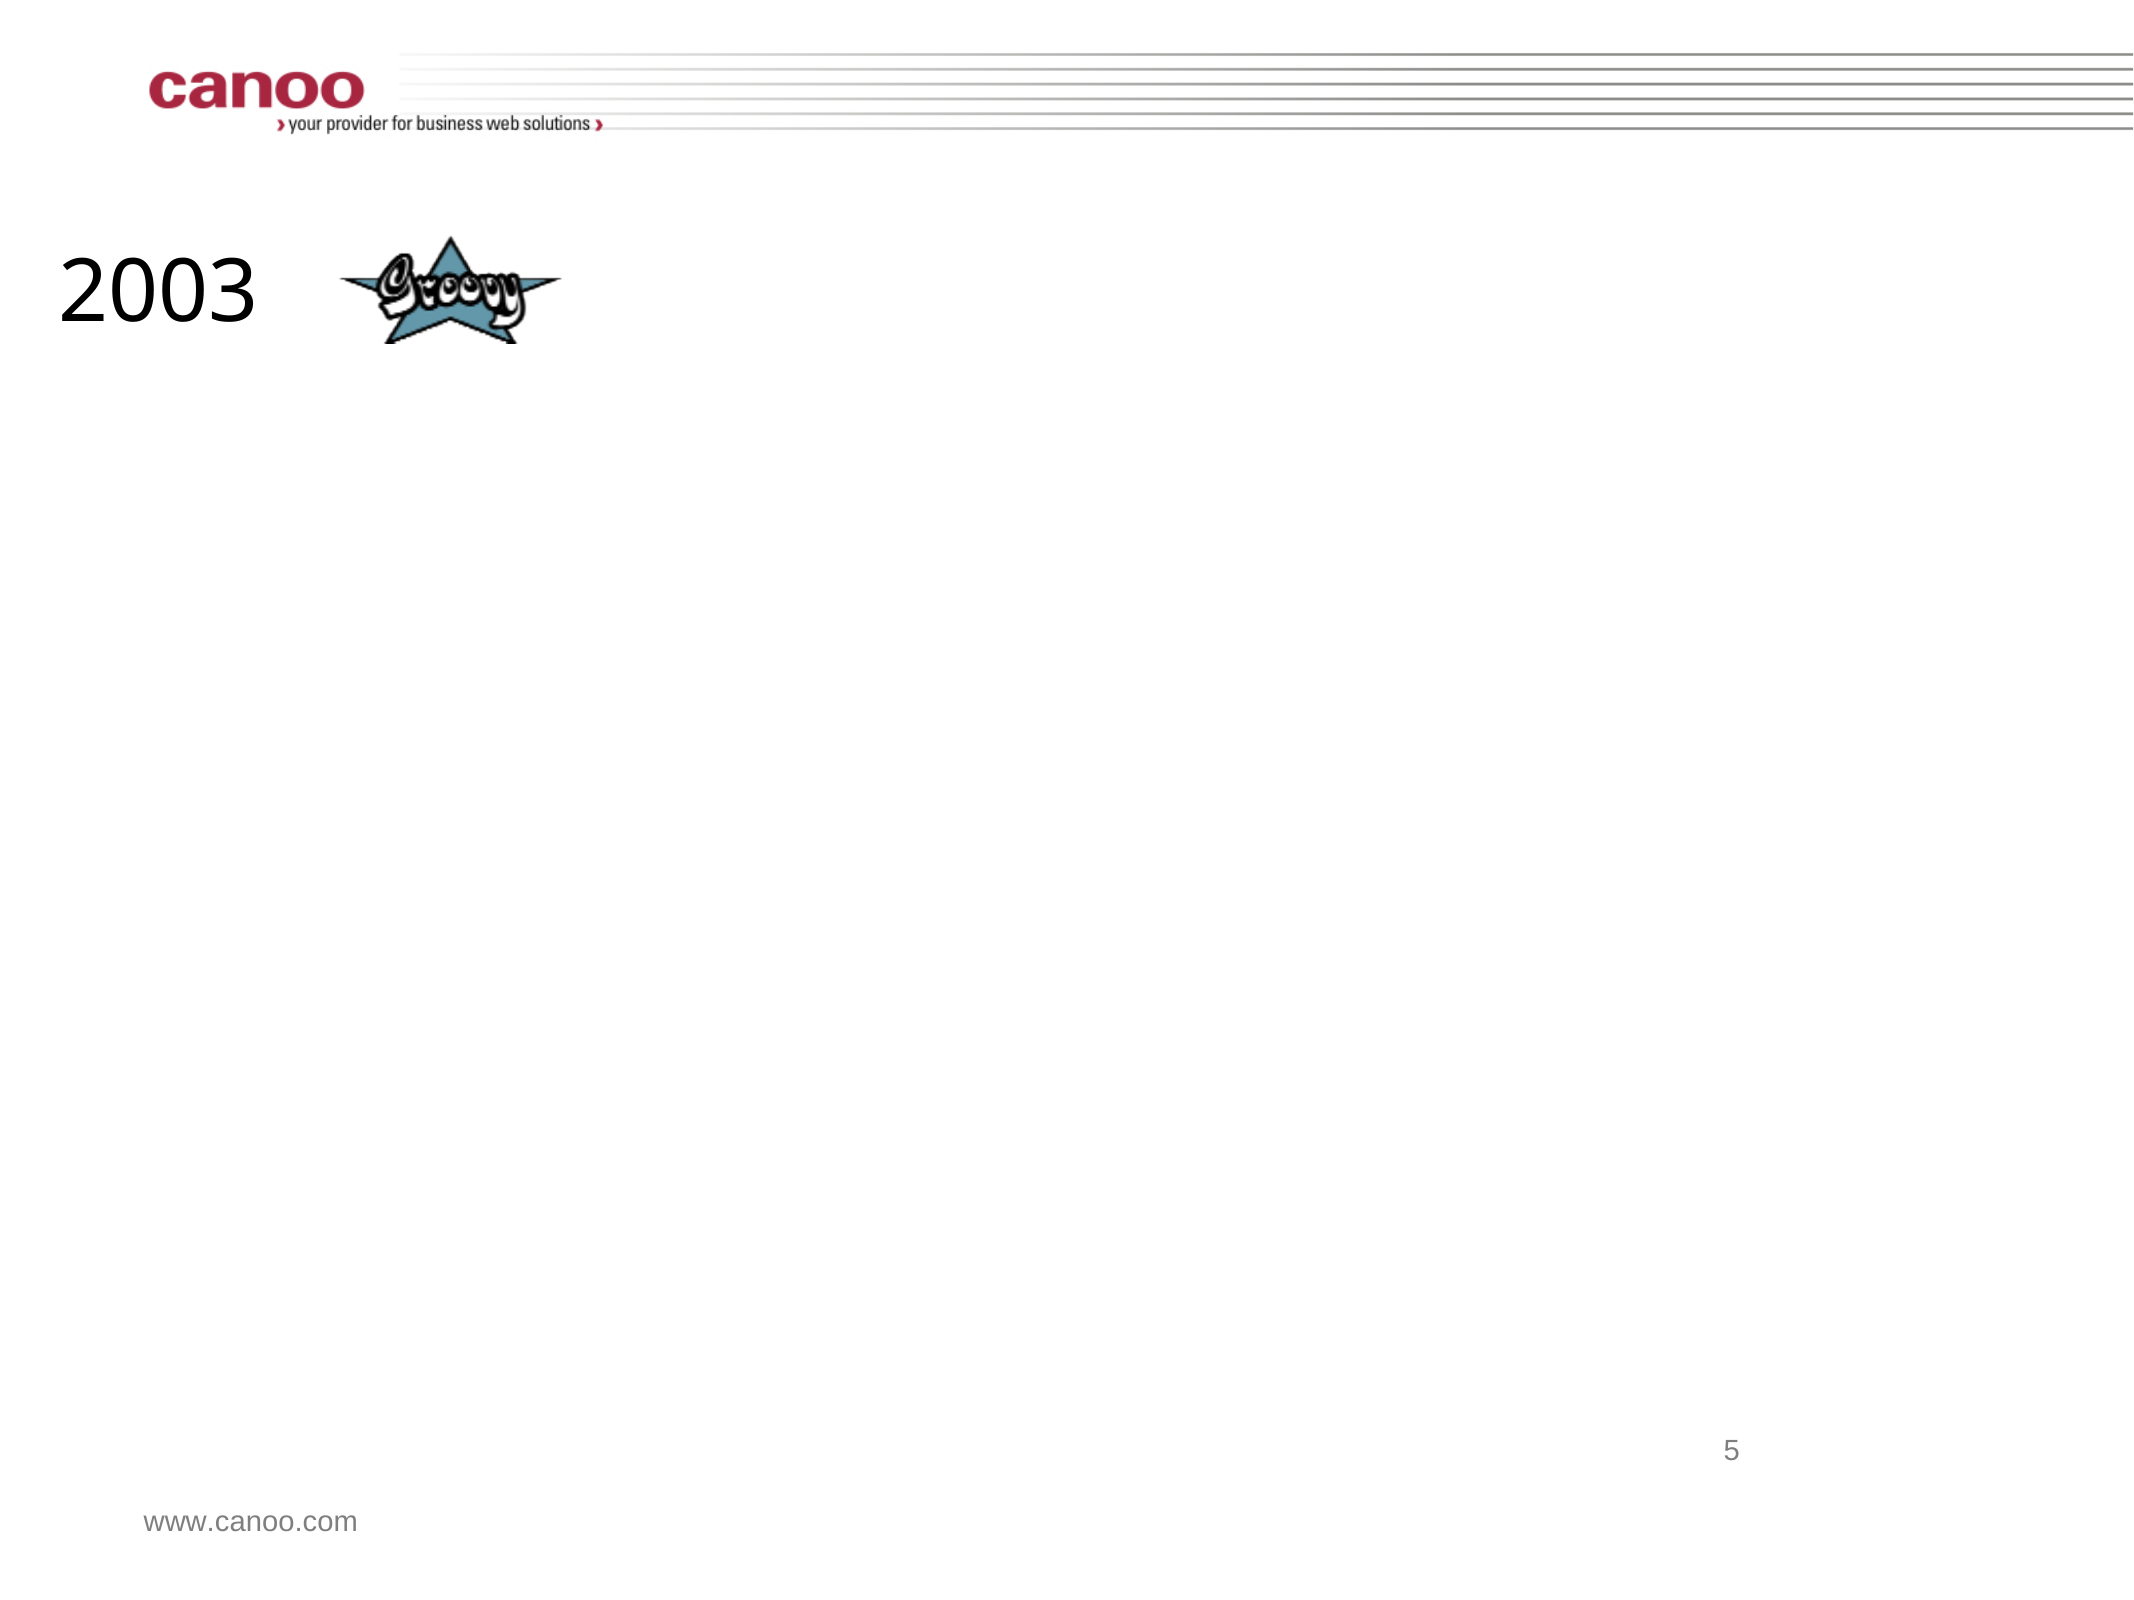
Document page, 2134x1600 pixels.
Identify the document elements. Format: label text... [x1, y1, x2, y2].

text_box 2003 [43, 226, 297, 347]
picture [335, 229, 568, 345]
picture [0, 21, 2134, 188]
text_box <number> [1705, 1423, 1758, 1474]
